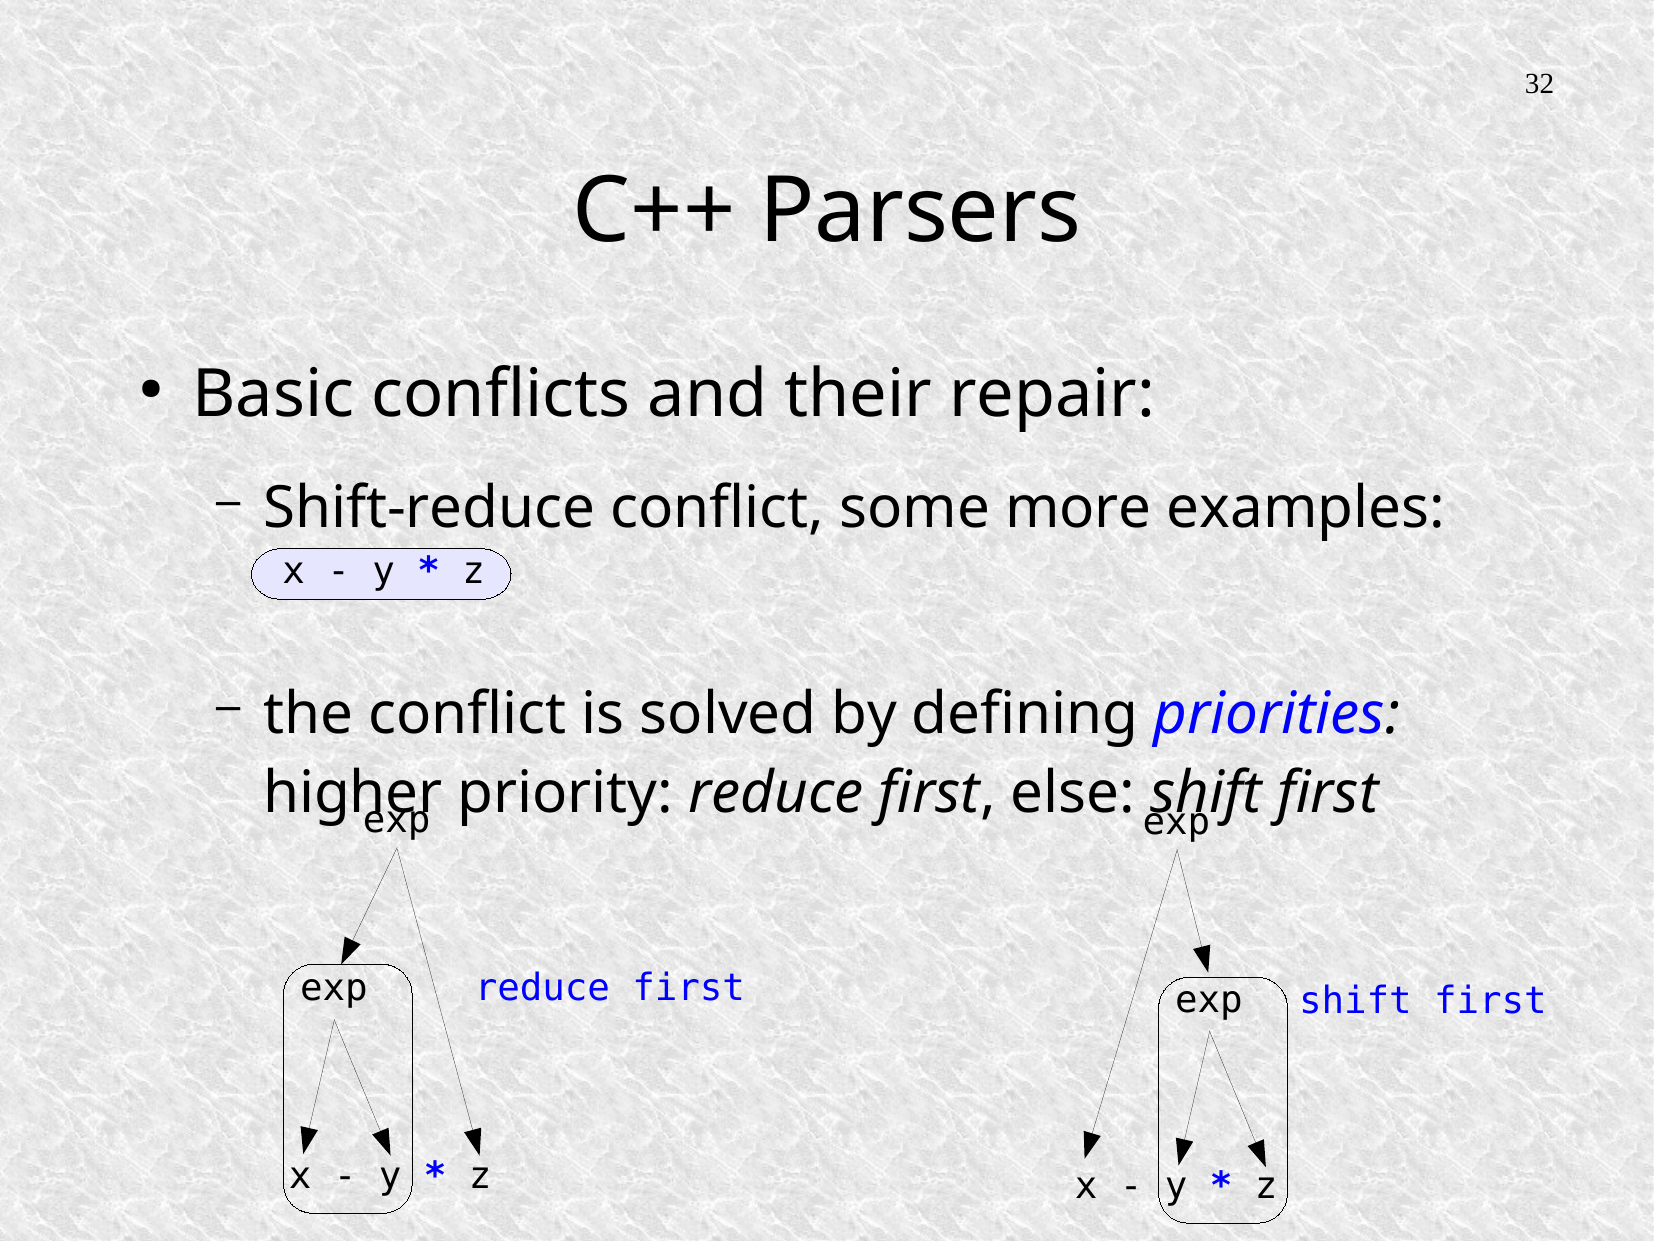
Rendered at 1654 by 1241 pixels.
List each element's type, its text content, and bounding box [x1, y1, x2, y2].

text_box x - y * z [1075, 1163, 1303, 1209]
text_box exp [1175, 977, 1263, 1023]
text_box exp [362, 797, 442, 843]
text_box shift first [1299, 979, 1547, 1025]
text_box x - y * z [288, 1153, 516, 1199]
text_box exp [1142, 799, 1222, 845]
list Basic conflicts and their repair: Shift-reduce conflict, some more examples: the conflict is solved by defining priorities: higher priority: reduce first, else: shift first [121, 344, 1589, 1236]
text_box exp [299, 965, 388, 1011]
title C++ Parsers [121, 102, 1534, 311]
text_box x - y * z [282, 548, 510, 594]
text_box reduce first [474, 965, 746, 1011]
picture [0, 0, 1654, 1241]
